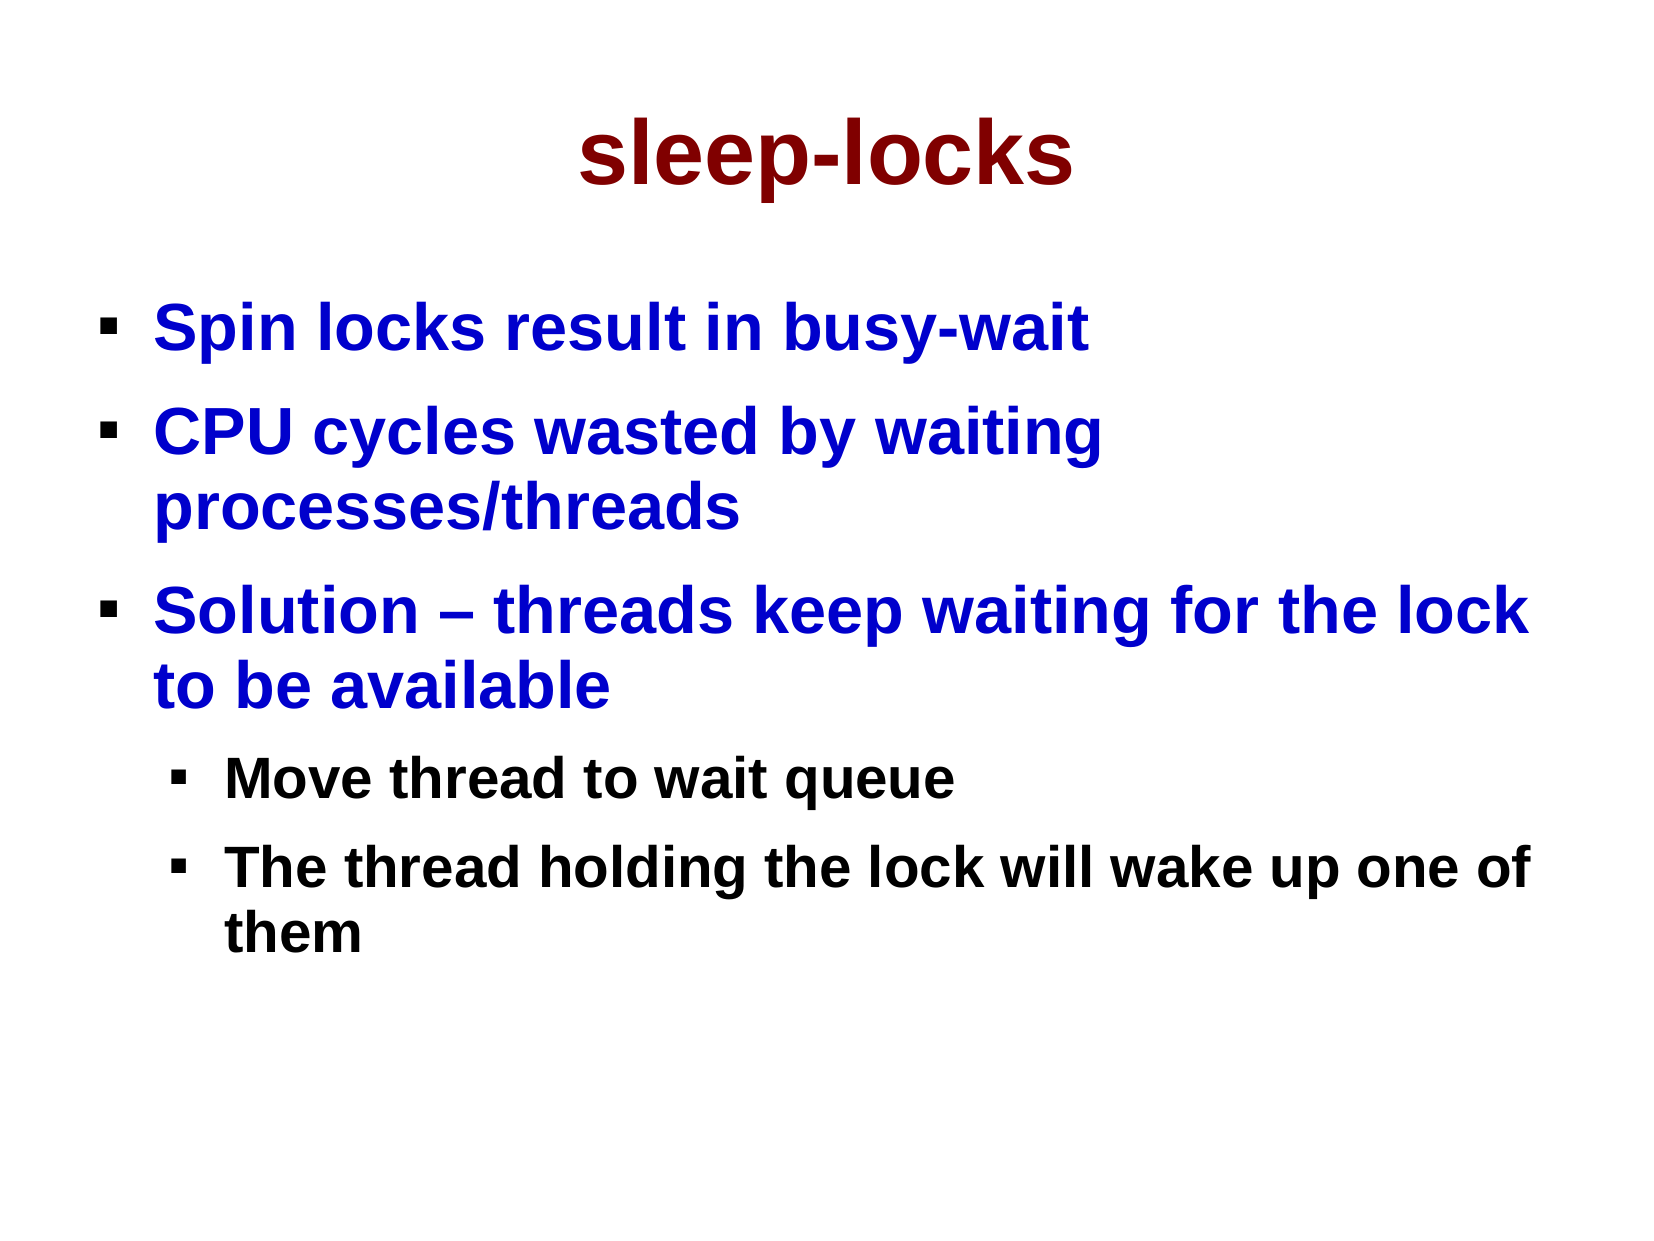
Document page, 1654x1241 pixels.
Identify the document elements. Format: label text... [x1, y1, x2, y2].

list Spin locks result in busy-wait CPU cycles wasted by waiting processes/threads Solution – threads keep waiting for the lock to be available Move thread to wait queue The thread holding the lock will wake up one of them [82, 290, 1571, 1010]
title sleep-locks [82, 49, 1571, 257]
